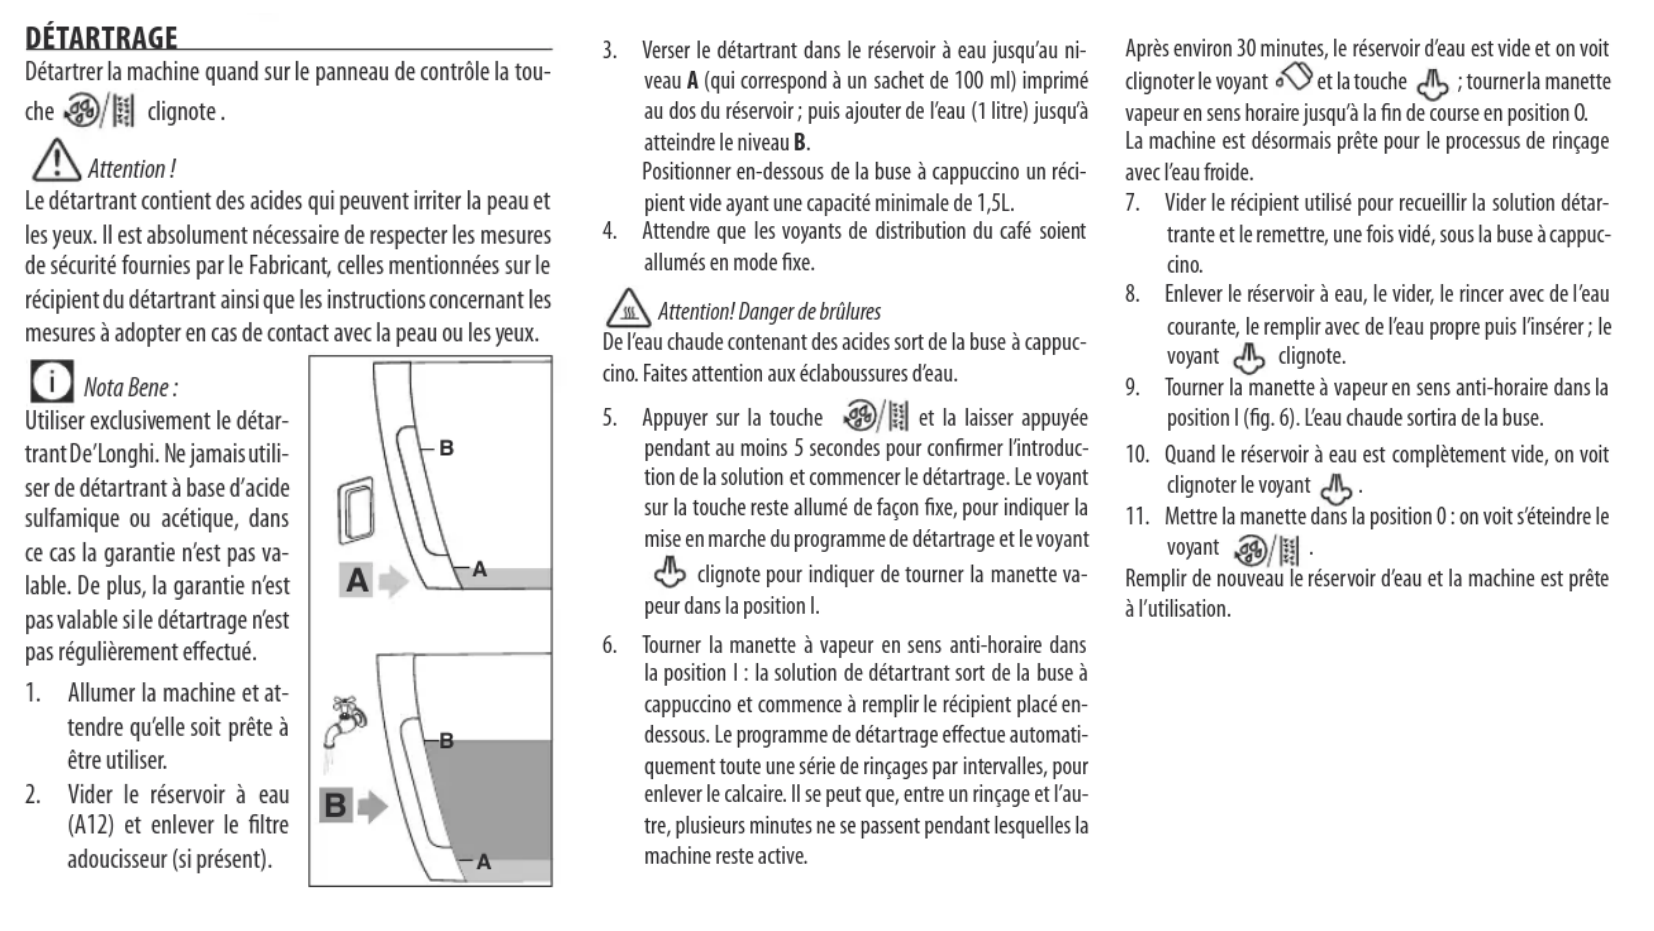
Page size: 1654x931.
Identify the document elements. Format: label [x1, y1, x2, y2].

picture [1114, 35, 1619, 632]
picture [14, 13, 567, 901]
picture [590, 23, 1096, 875]
